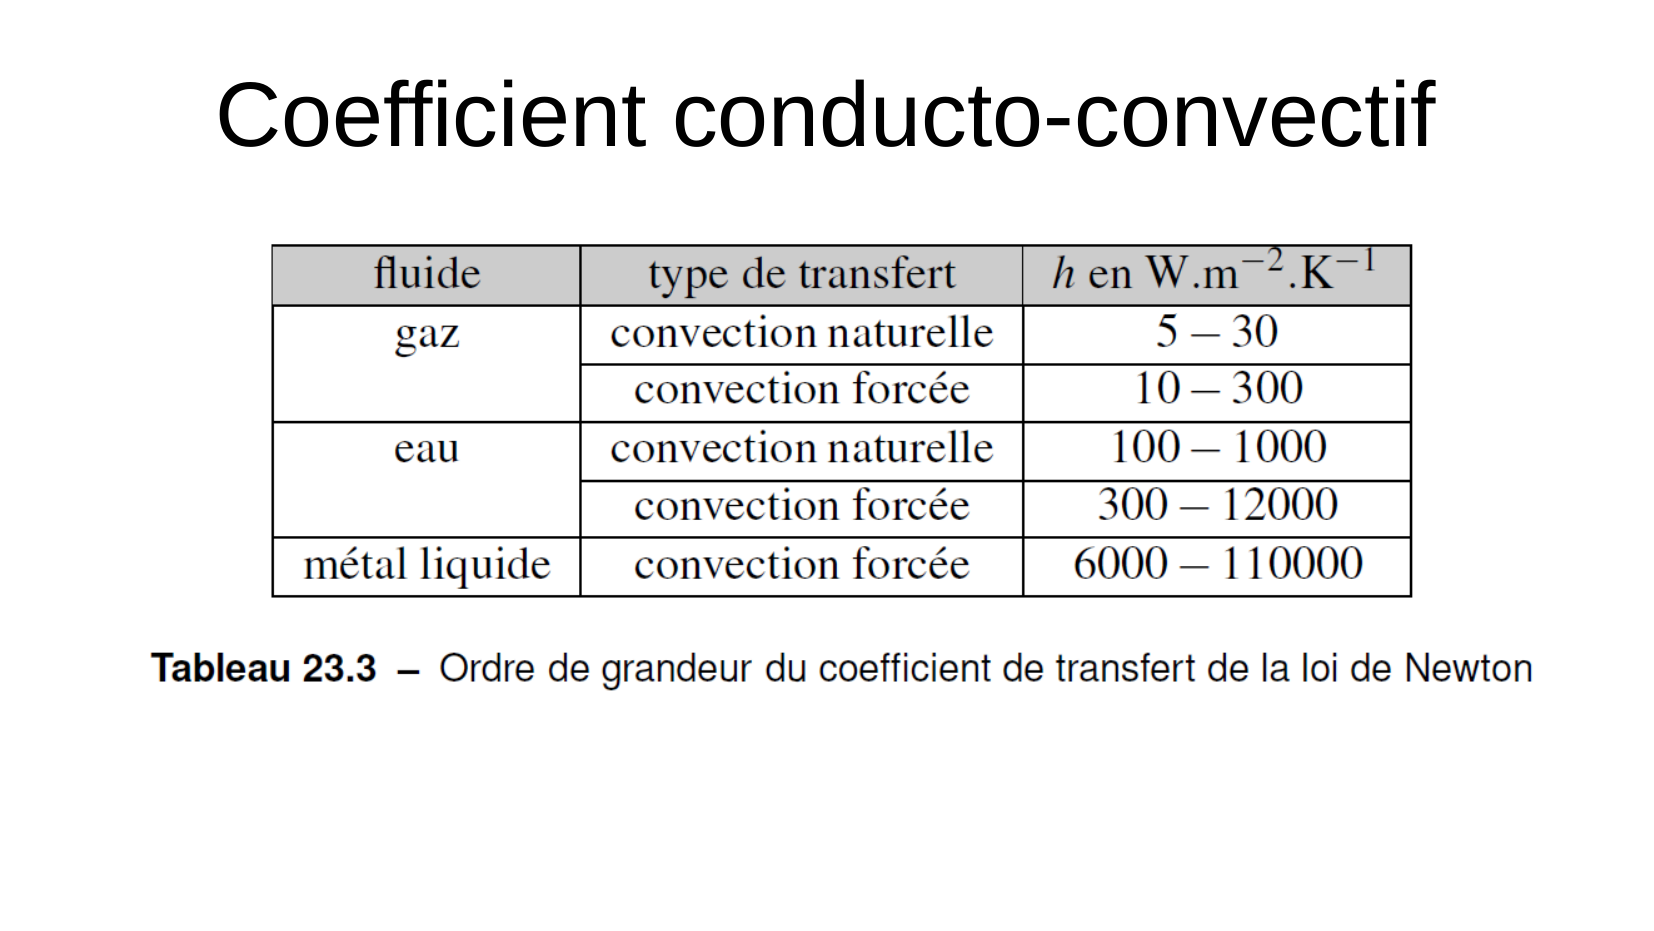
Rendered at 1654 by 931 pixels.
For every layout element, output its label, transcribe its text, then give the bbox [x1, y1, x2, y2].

picture [109, 213, 1555, 723]
title Coefficient conducto-convectif [82, 37, 1571, 193]
